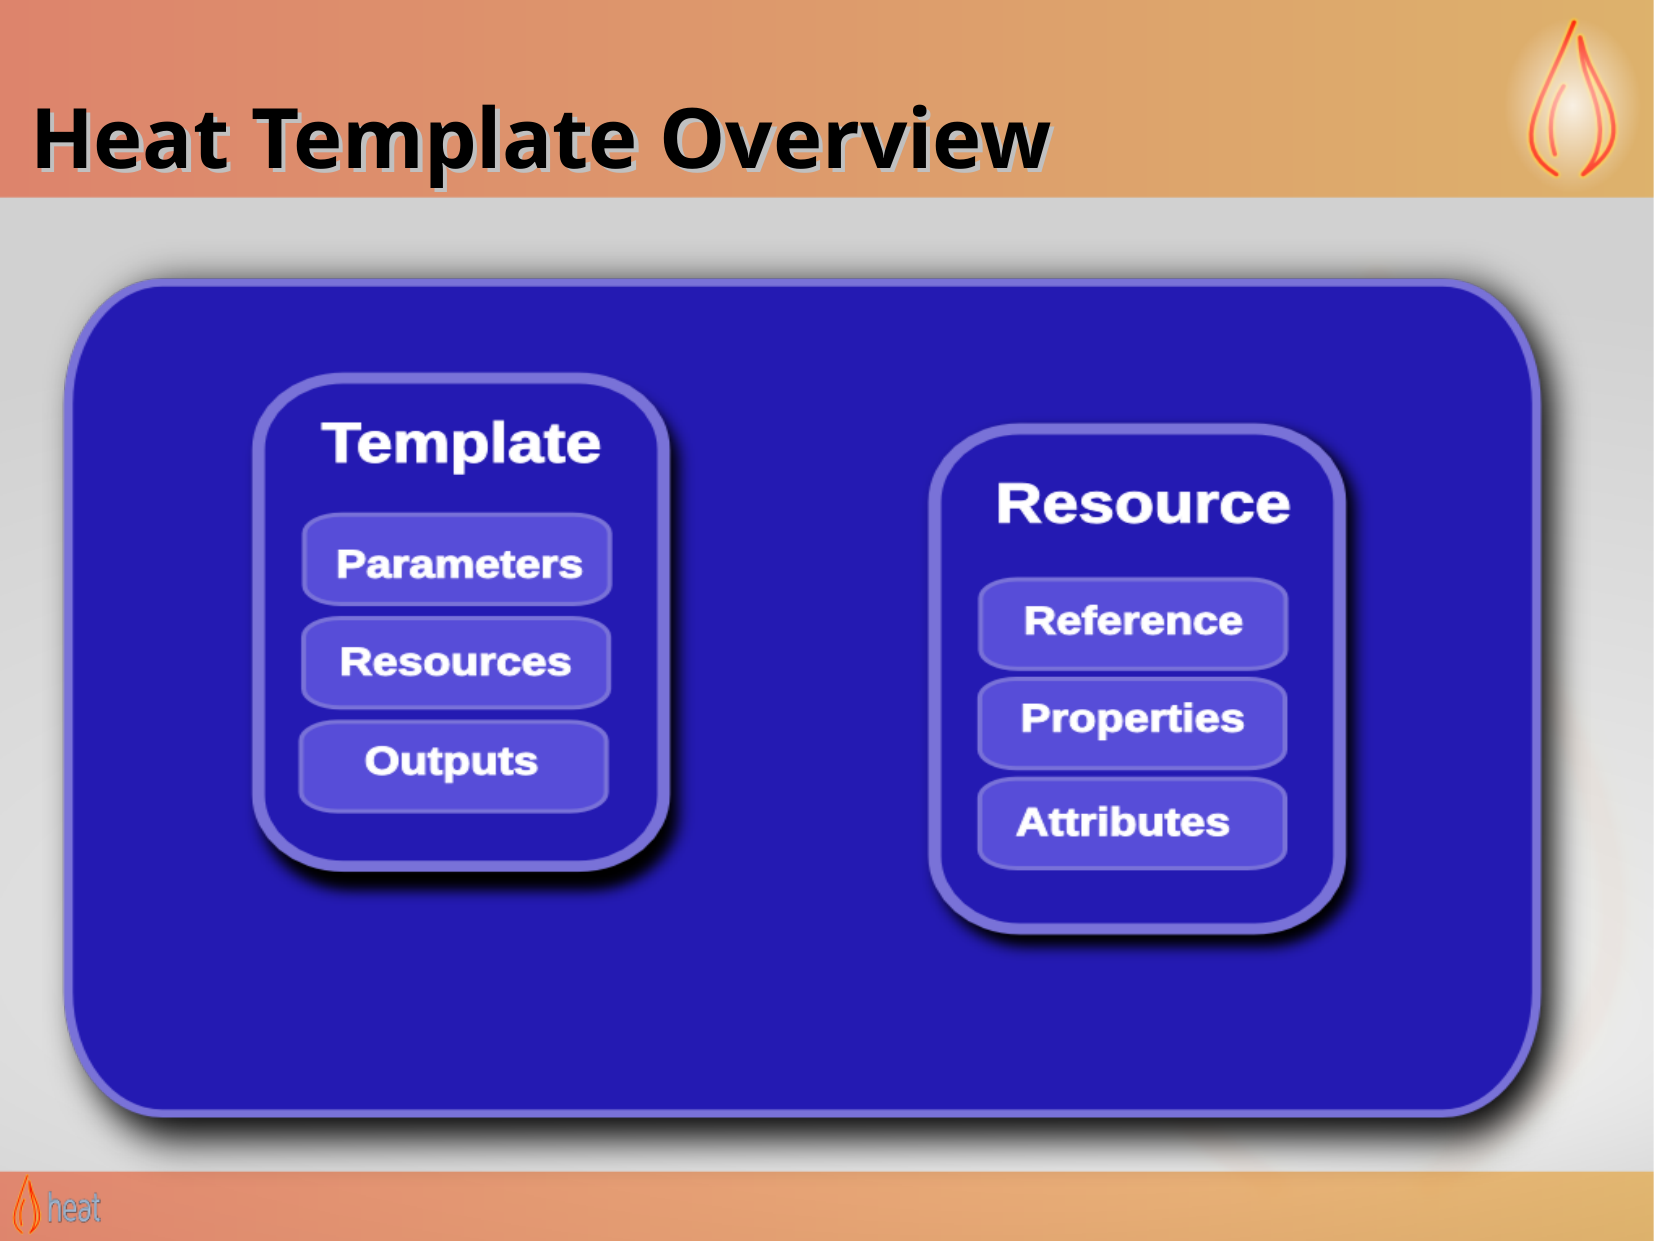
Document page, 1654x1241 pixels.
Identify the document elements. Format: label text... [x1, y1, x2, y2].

title Heat Template Overview [30, 23, 1606, 249]
picture [0, 0, 1654, 1241]
